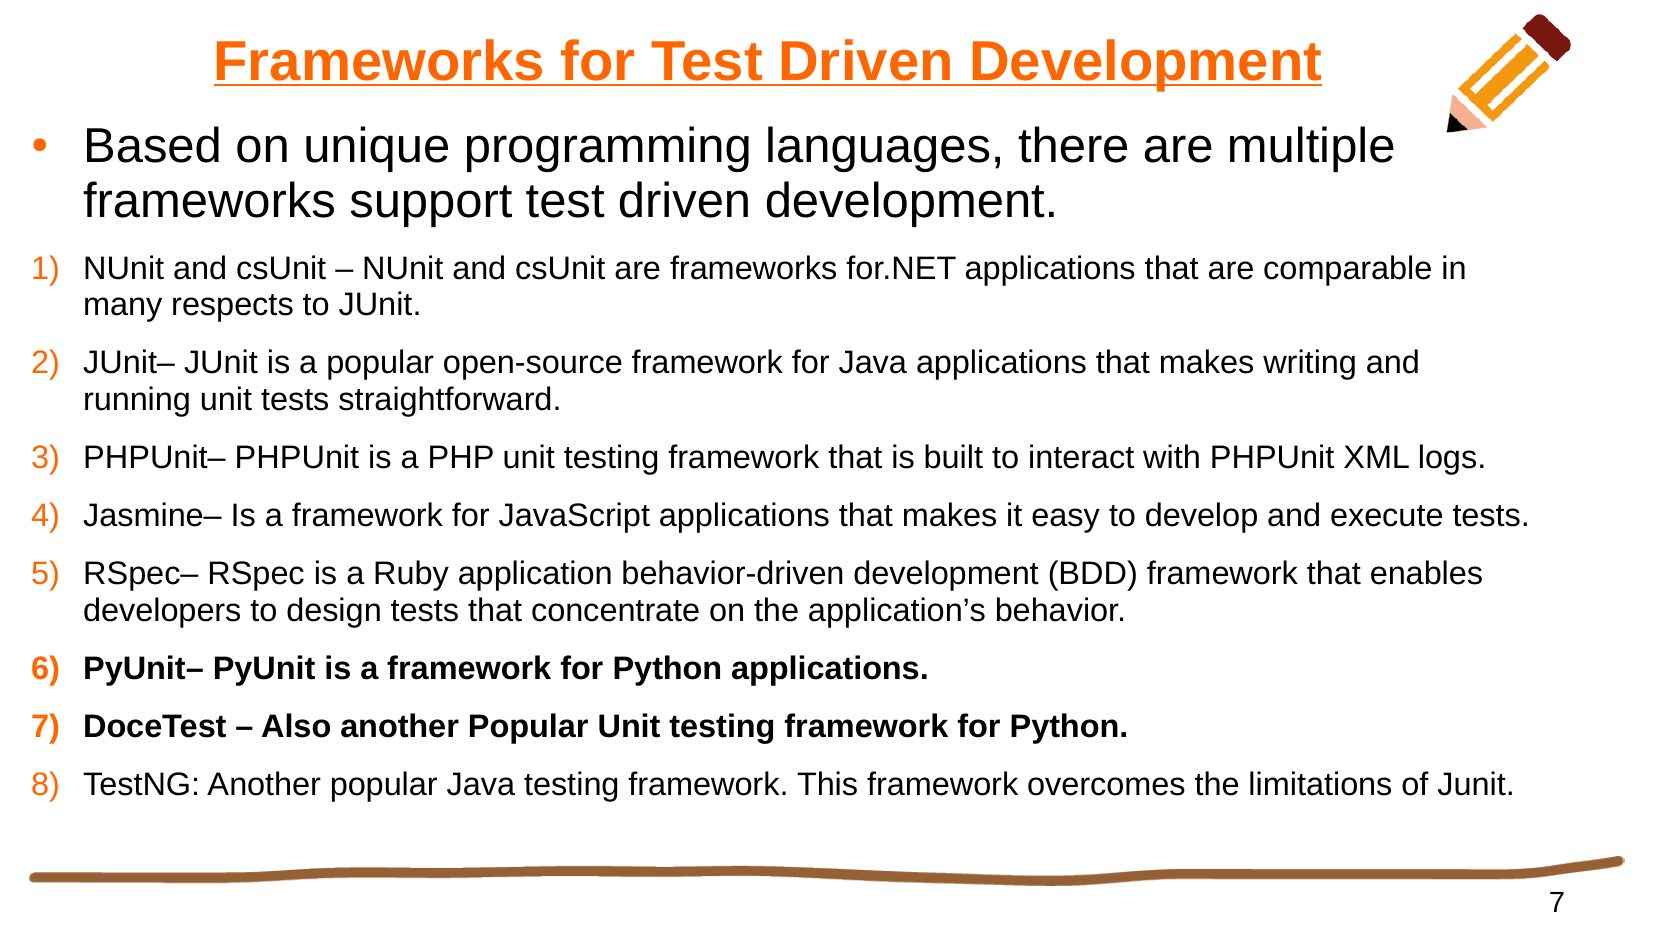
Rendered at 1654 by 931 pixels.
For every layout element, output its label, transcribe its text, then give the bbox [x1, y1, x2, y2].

list Based on unique programming languages, there are multiple frameworks support test driven development. NUnit and csUnit – NUnit and csUnit are frameworks for.NET applications that are comparable in many respects to JUnit. JUnit– JUnit is a popular open-source framework for Java applications that makes writing and running unit tests straightforward. PHPUnit– PHPUnit is a PHP unit testing framework that is built to interact with PHPUnit XML logs. Jasmine– Is a framework for JavaScript applications that makes it easy to develop and execute tests. RSpec– RSpec is a Ruby application behavior-driven development (BDD) framework that enables developers to design tests that concentrate on the application’s behavior. PyUnit– PyUnit is a framework for Python applications. DoceTest – Also another Popular Unit testing framework for Python. TestNG: Another popular Java testing framework. This framework overcomes the limitations of Junit. [13, 118, 1538, 863]
title Frameworks for Test Driven Development [88, 9, 1447, 113]
picture [29, 856, 1625, 886]
picture [1446, 14, 1571, 133]
